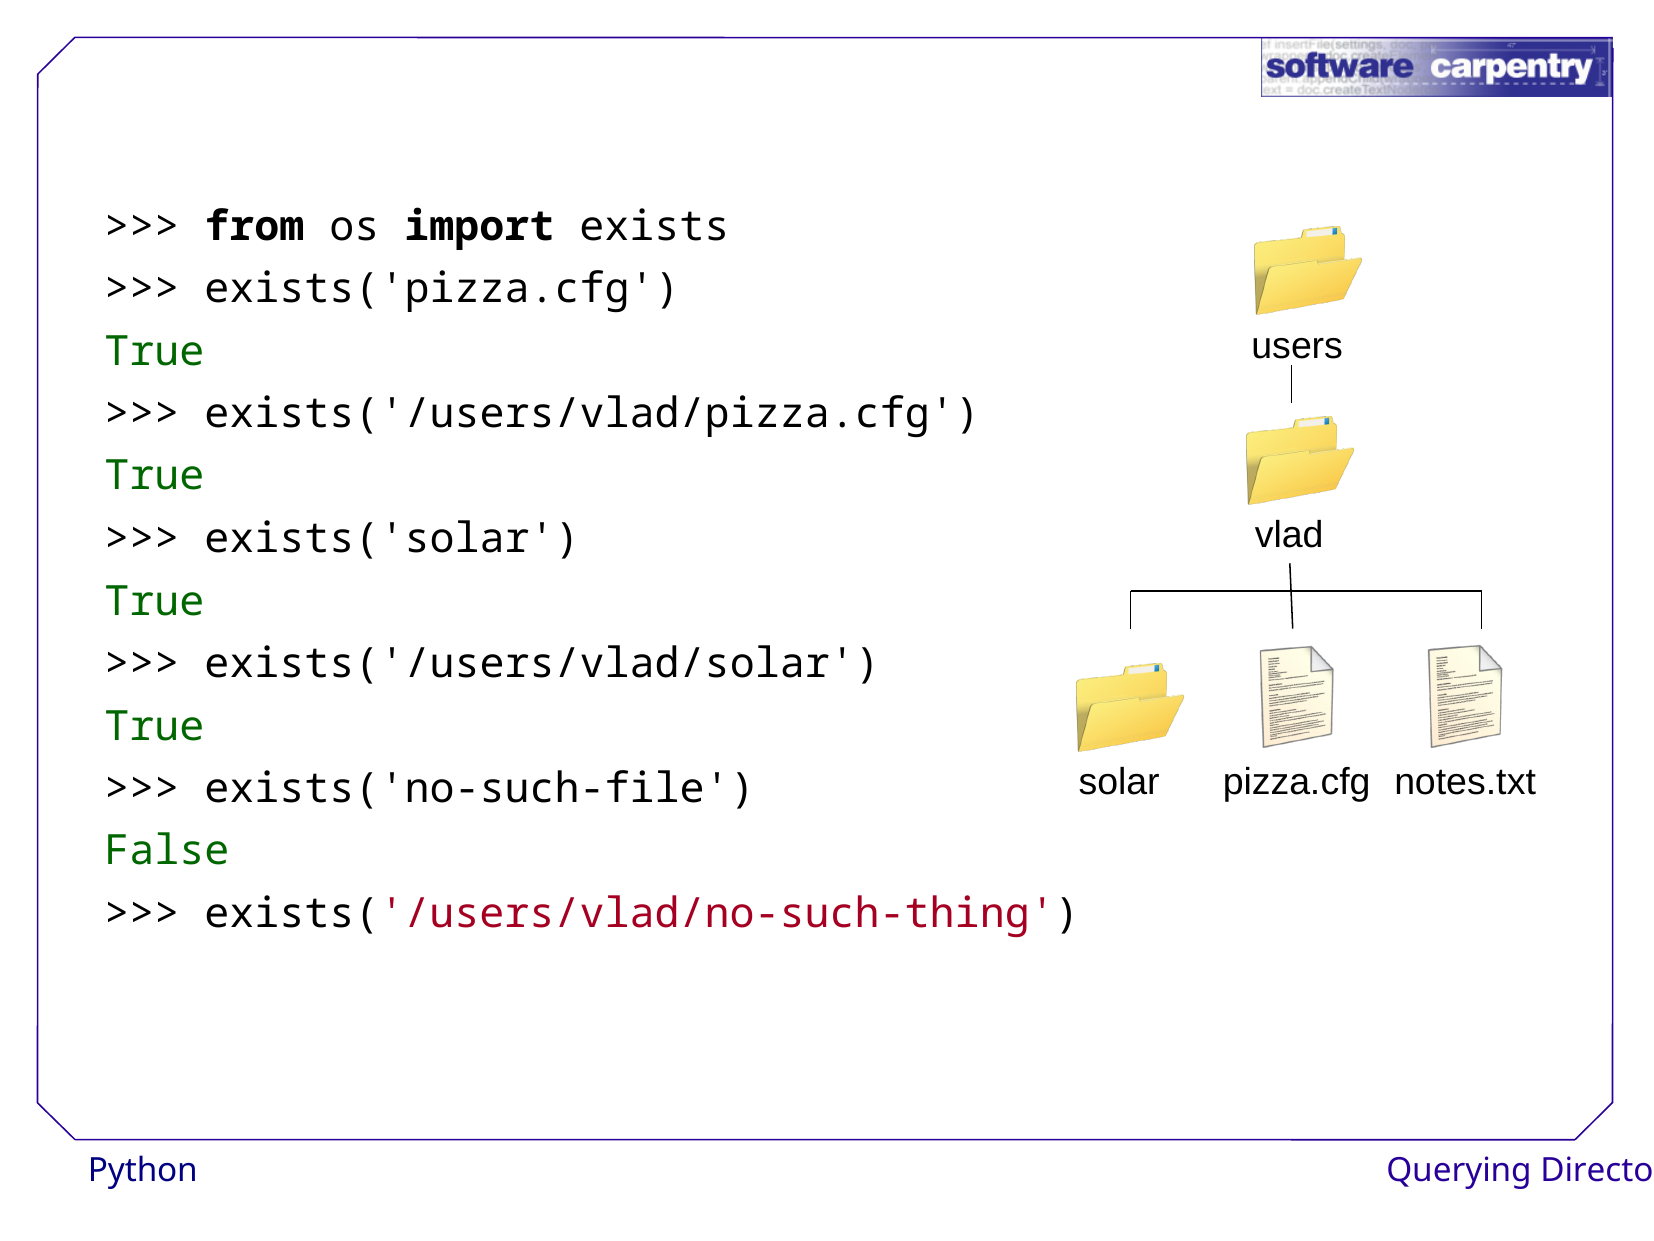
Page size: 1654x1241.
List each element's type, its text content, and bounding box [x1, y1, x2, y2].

text_box pizza.cfg [1208, 753, 1379, 811]
text_box >>> from os import exists >>> exists('pizza.cfg') True >>> exists('/users/vlad/pizza.cfg') True >>> exists('solar') True >>> exists('/users/vlad/solar') True >>> exists('no-such-file') False >>> exists('/users/vlad/no-such-thing') [89, 128, 1512, 1037]
text_box vlad [1240, 506, 1339, 564]
picture [1250, 212, 1366, 328]
picture [1072, 649, 1188, 765]
text_box users [1236, 316, 1358, 375]
picture [1242, 402, 1358, 518]
text_box notes.txt [1379, 753, 1552, 811]
picture [1408, 638, 1523, 753]
text_box solar [1063, 753, 1175, 811]
picture [1240, 639, 1354, 753]
picture [1261, 39, 1613, 97]
